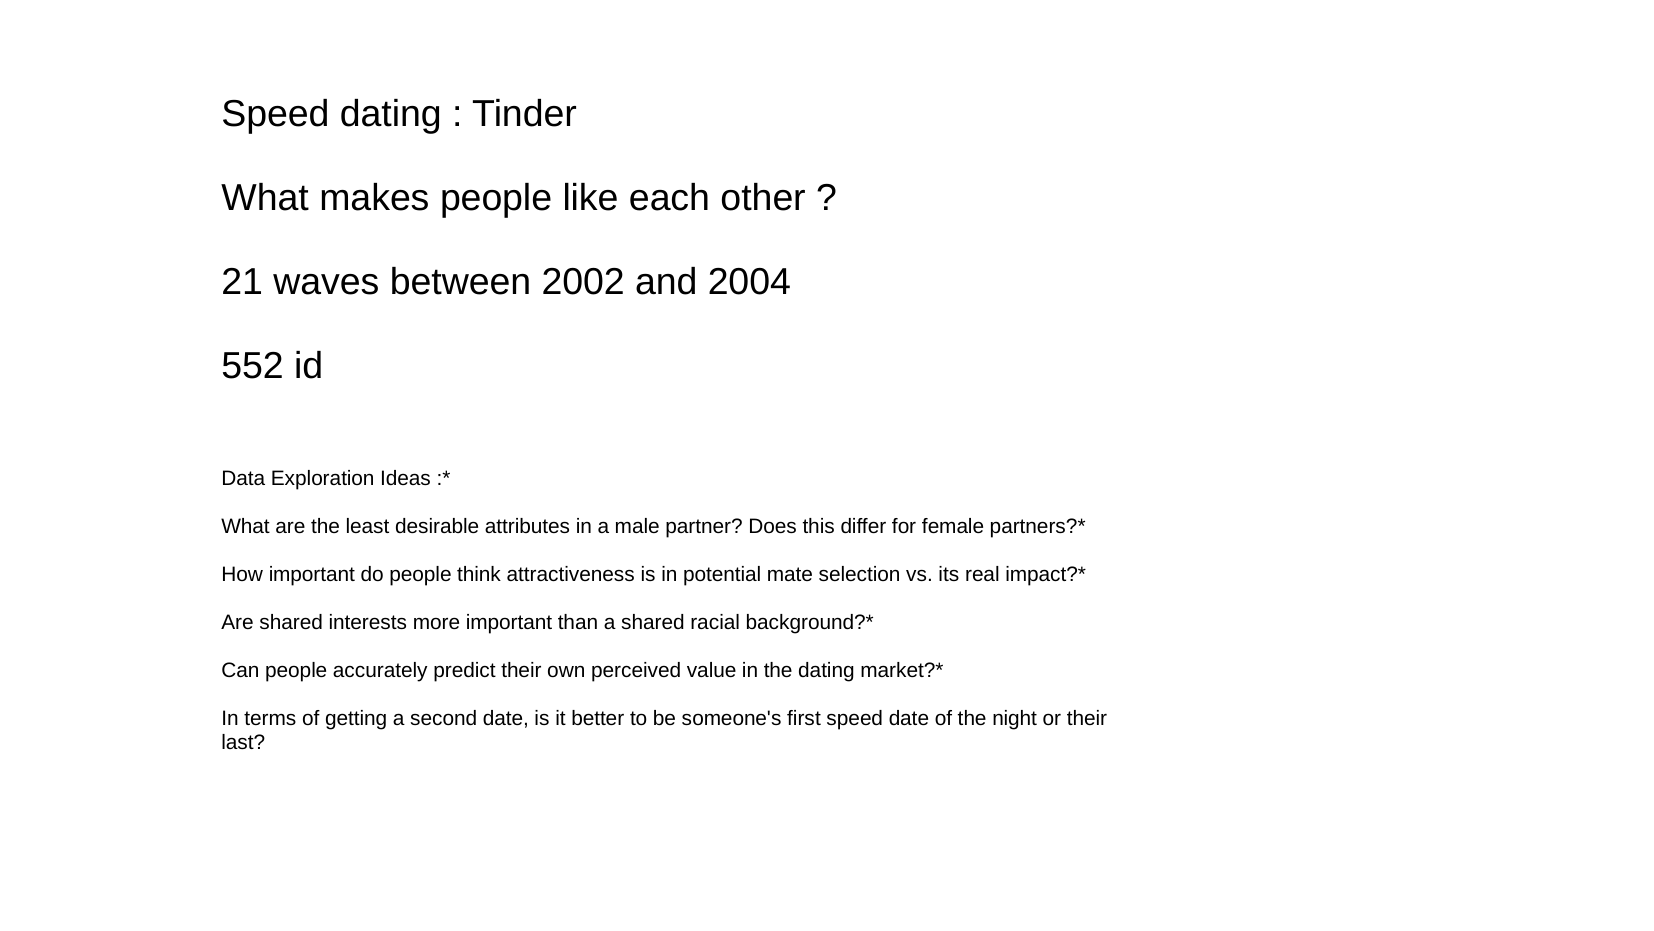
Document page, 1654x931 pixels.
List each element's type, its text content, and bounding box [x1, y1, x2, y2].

text_box Speed dating : Tinder What makes people like each other ? 21 waves between 2002 and 2004 552 id [206, 85, 853, 394]
text_box Data Exploration Ideas :* What are the least desirable attributes in a male partner? Does this differ for female partners?* How important do people think attractiveness is in potential mate selection vs. its real impact?* Are shared interests more important than a shared racial background?* Can people accurately predict their own perceived value in the dating market?* In terms of getting a second date, is it better to be someone's first speed date of the night or their last? [206, 459, 1152, 762]
